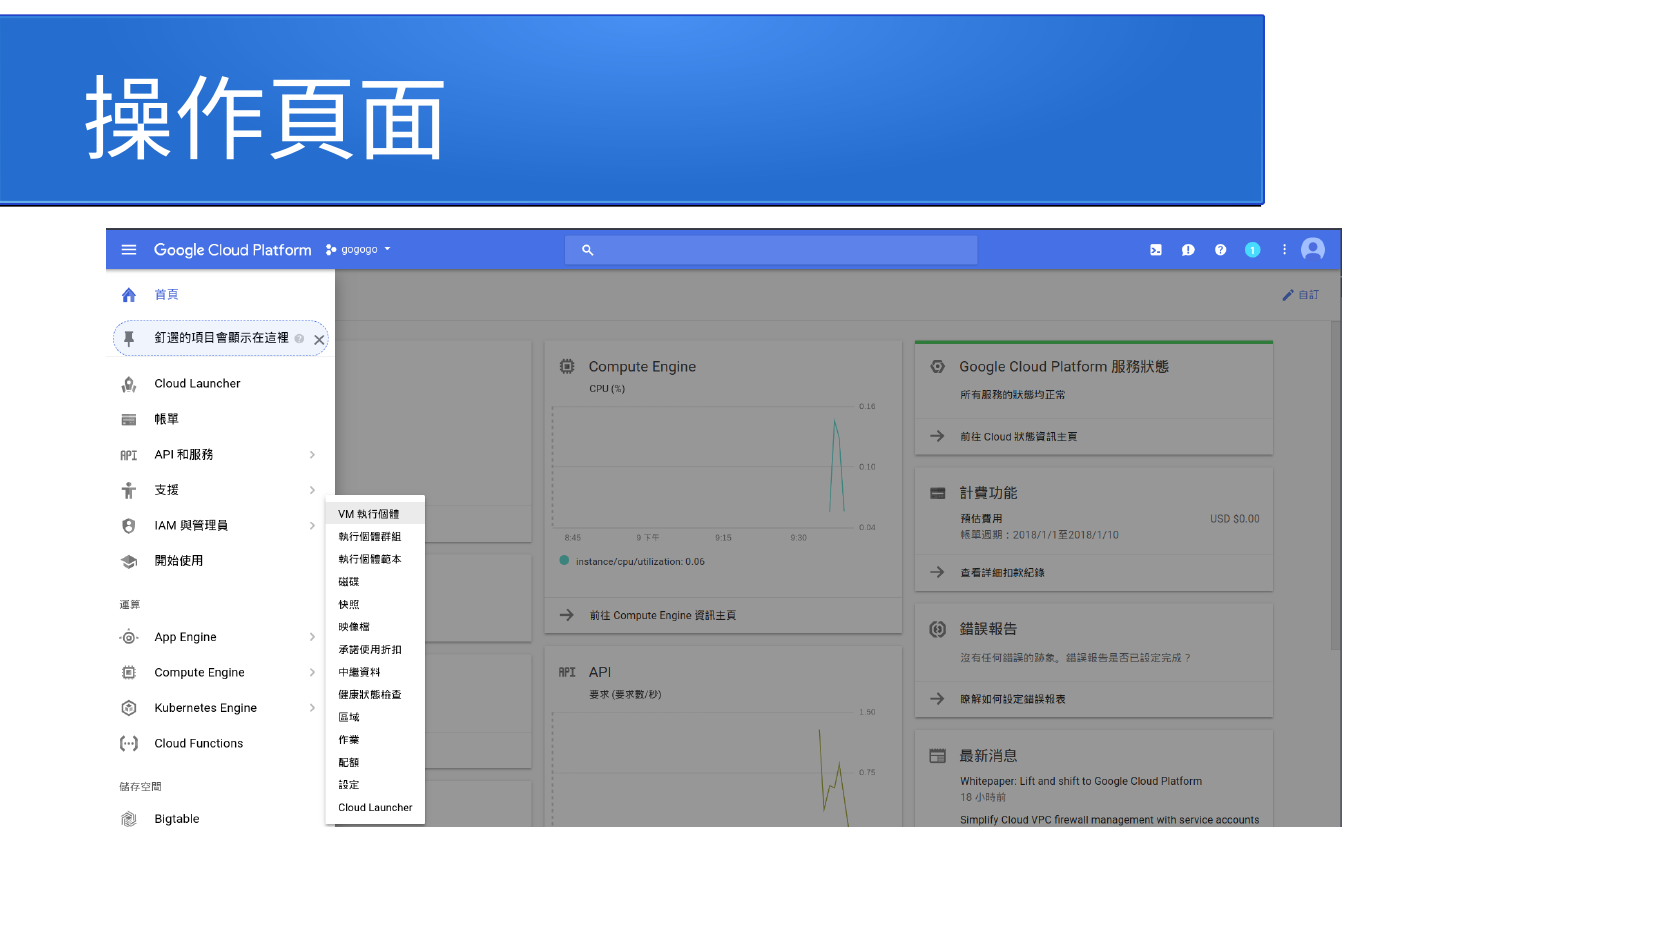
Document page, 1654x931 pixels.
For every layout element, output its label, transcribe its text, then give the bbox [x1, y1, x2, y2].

title 操作頁面 [82, 35, 1235, 189]
picture [106, 228, 1342, 827]
